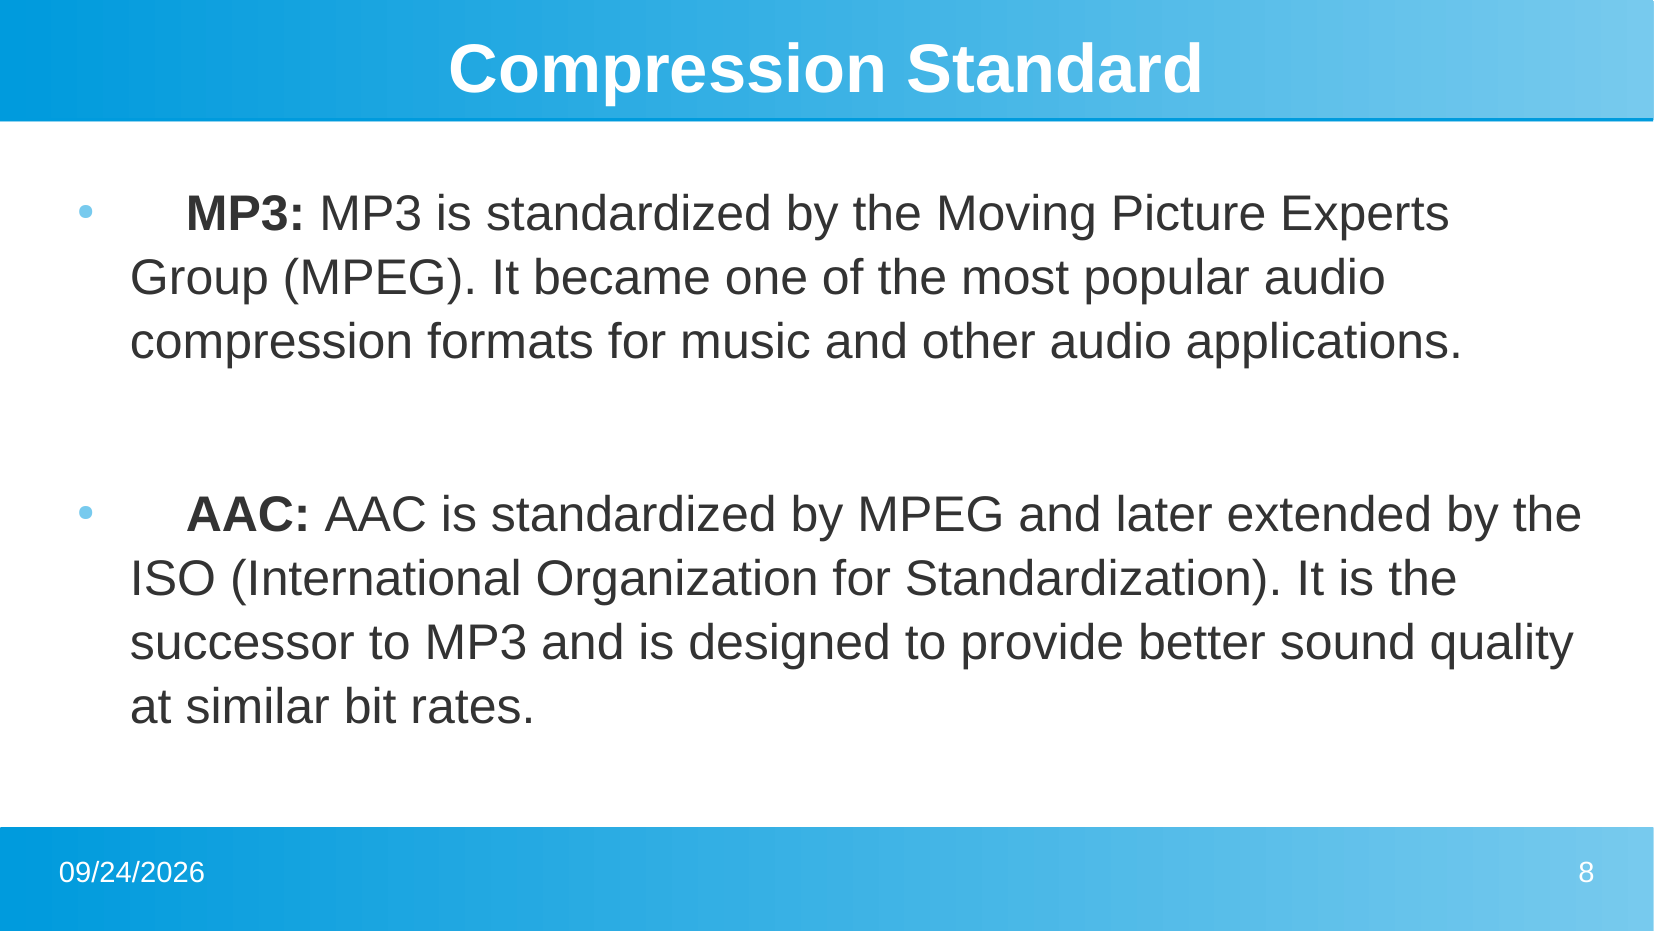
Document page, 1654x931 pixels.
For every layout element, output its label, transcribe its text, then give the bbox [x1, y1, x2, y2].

title Compression Standard [59, 29, 1595, 108]
list MP3: MP3 is standardized by the Moving Picture Experts Group (MPEG). It became one of the most popular audio compression formats for music and other audio applications. AAC: AAC is standardized by MPEG and later extended by the ISO (International Organization for Standardization). It is the successor to MP3 and is designed to provide better sound quality at similar bit rates. [59, 177, 1595, 768]
